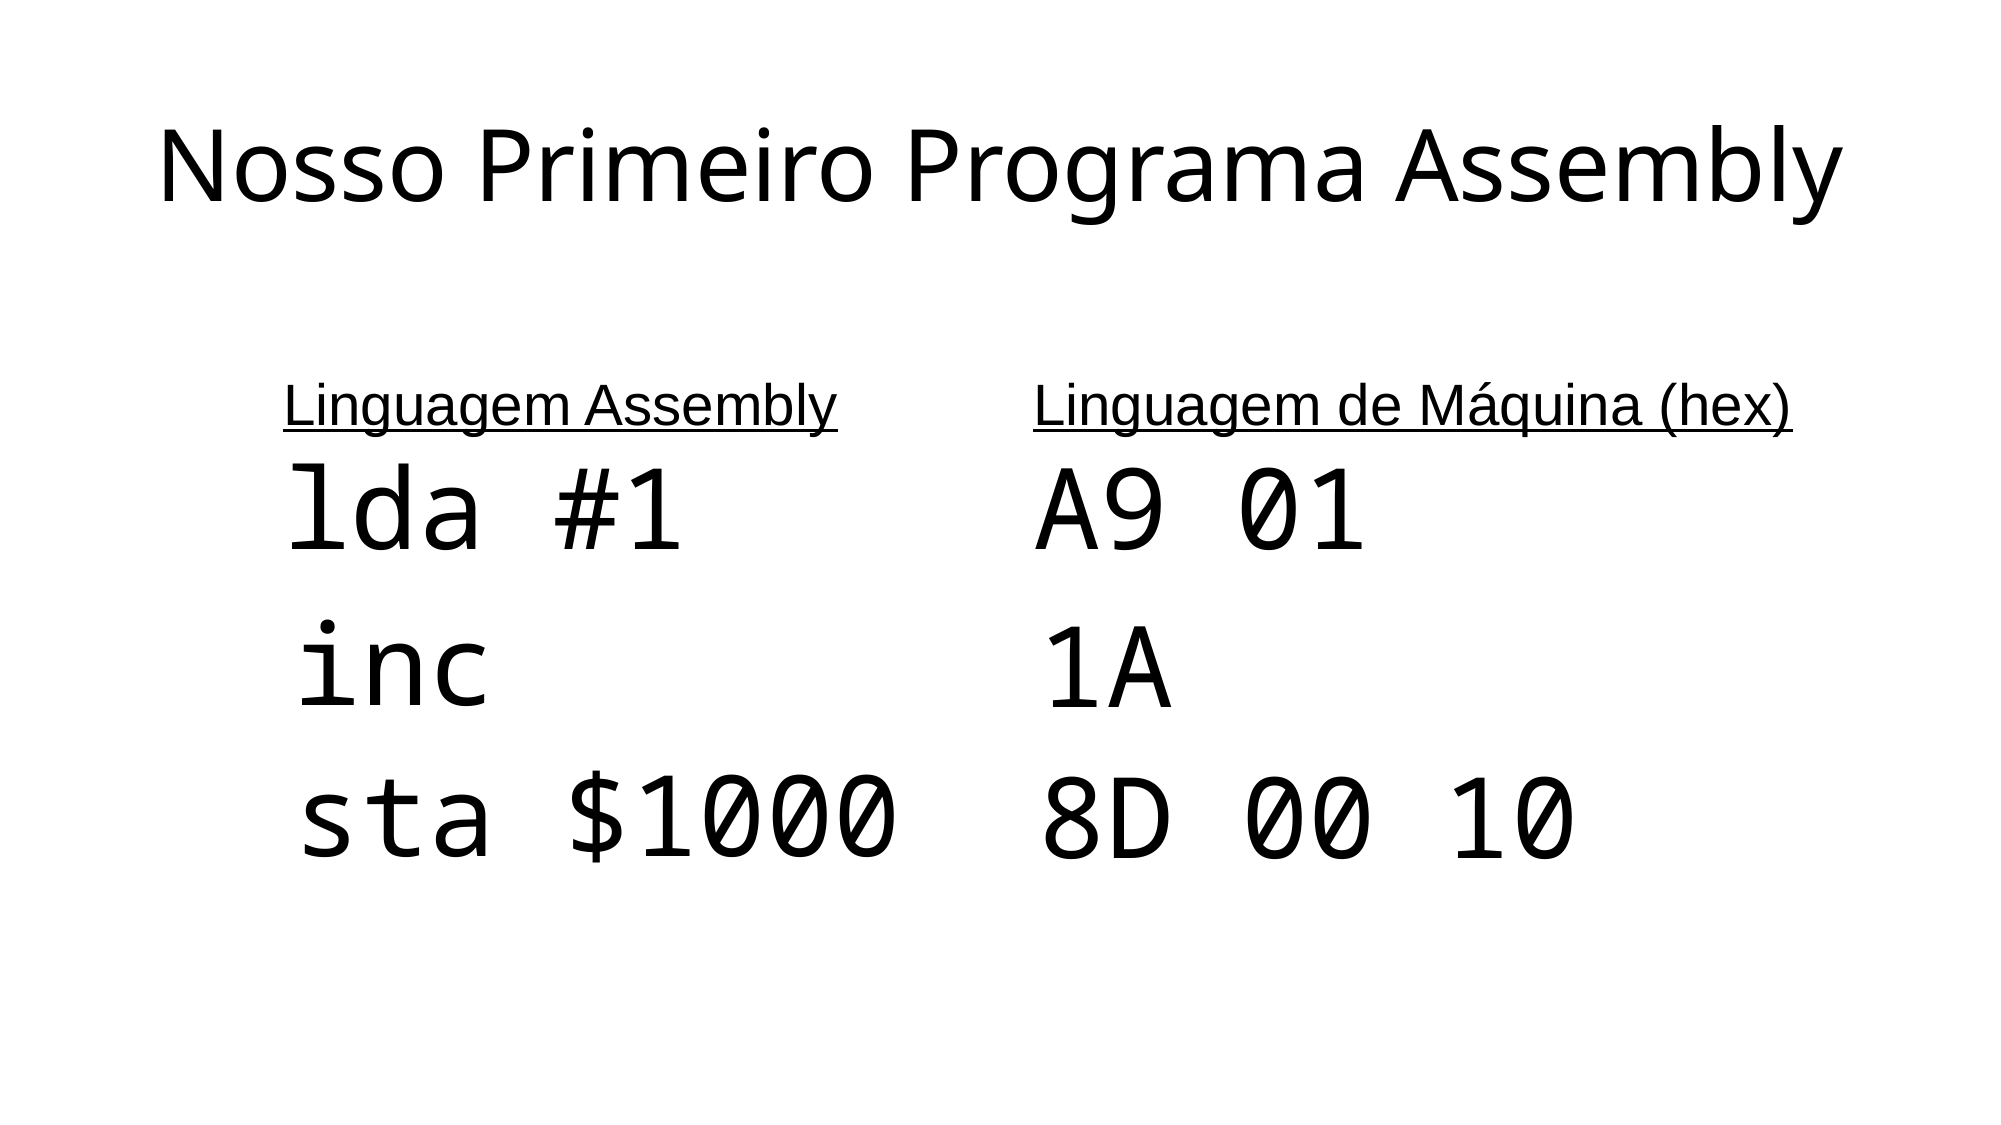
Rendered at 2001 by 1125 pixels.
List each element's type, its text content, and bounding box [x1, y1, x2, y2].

text_box inc [278, 585, 514, 736]
title Nosso Primeiro Programa Assembly [137, 59, 1863, 278]
text_box 1A [1023, 587, 1216, 738]
text_box 8D 00 10 [1023, 738, 1699, 891]
text_box sta $1000 [278, 736, 925, 888]
text_box Linguagem Assembly Linguagem de Máquina (hex) lda #1 A9 01 [268, 360, 1809, 651]
